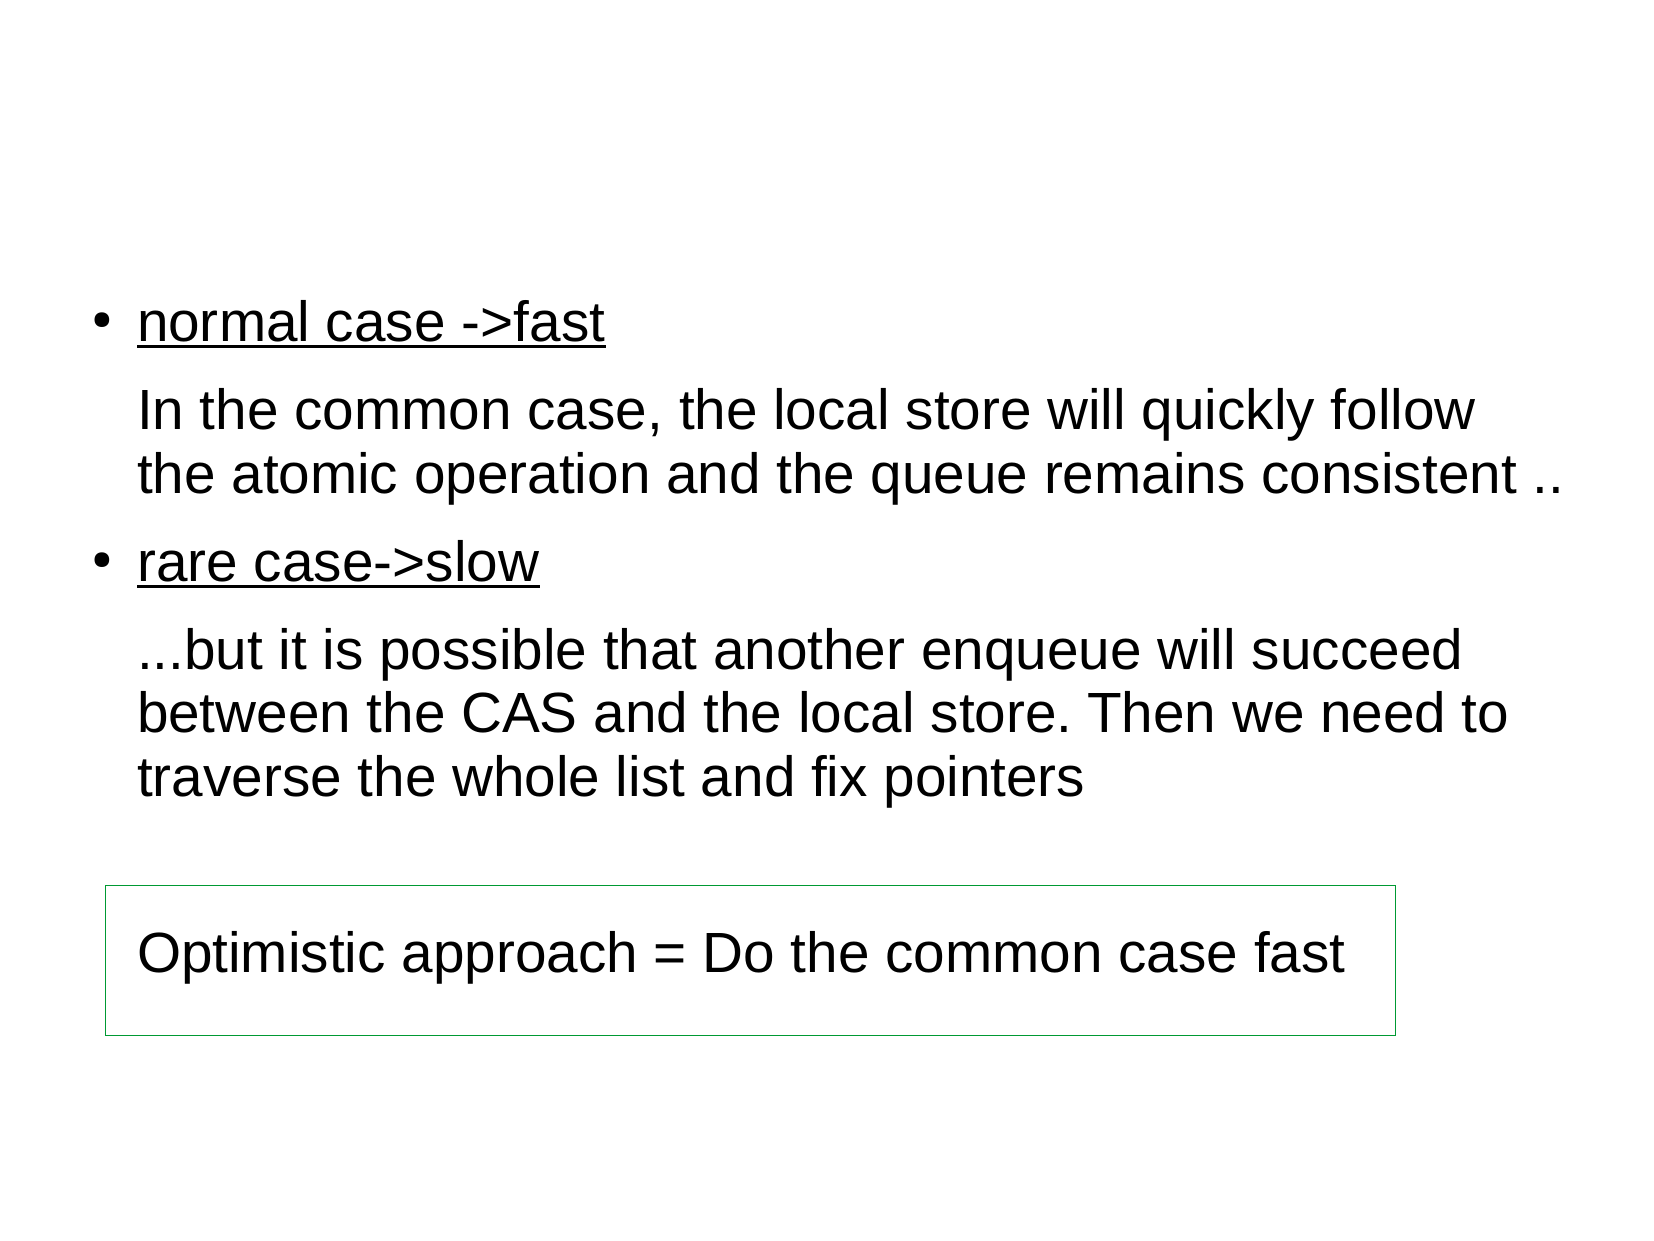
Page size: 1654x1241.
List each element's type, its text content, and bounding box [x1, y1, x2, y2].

text_box [105, 885, 1396, 1036]
list normal case ->fast In the common case, the local store will quickly follow the atomic operation and the queue remains consistent .. rare case->slow ...but it is possible that another enqueue will succeed between the CAS and the local store. Then we need to traverse the whole list and fix pointers Optimistic approach = Do the common case fast [76, 290, 1565, 1010]
